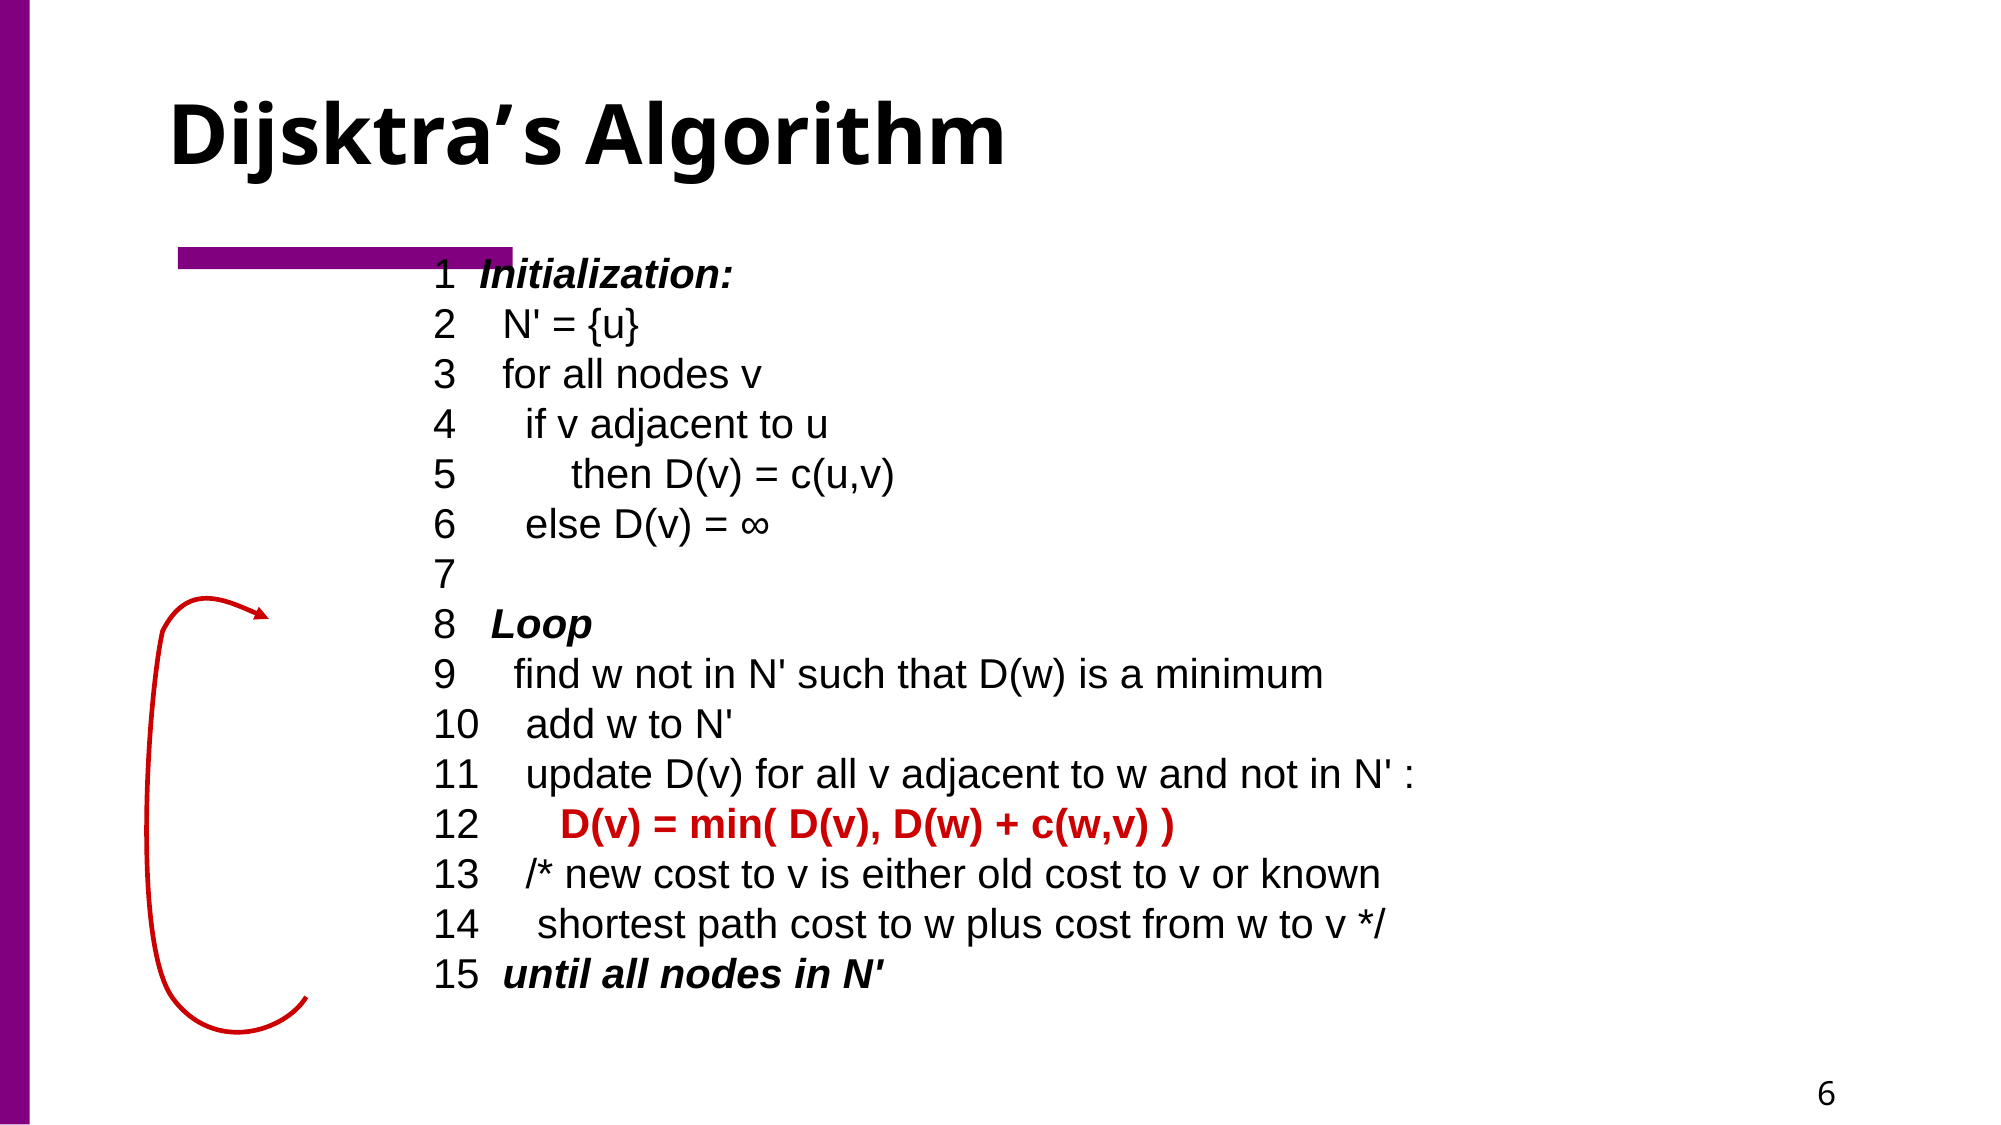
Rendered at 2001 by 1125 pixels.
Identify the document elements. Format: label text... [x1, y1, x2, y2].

text_box 1 Initialization: 2 N' = {u} 3 for all nodes v 4 if v adjacent to u 5 then D(v) = c(u,v) 6 else D(v) = ∞ 7 8 Loop 9 find w not in N' such that D(w) is a minimum 10 add w to N' 11 update D(v) for all v adjacent to w and not in N' : 12 D(v) = min( D(v), D(w) + c(w,v) ) 13 /* new cost to v is either old cost to v or known 14 shortest path cost to w plus cost from w to v */ 15 until all nodes in N' [418, 239, 1442, 1006]
title Dijsktra’s Algorithm [116, 37, 1817, 225]
